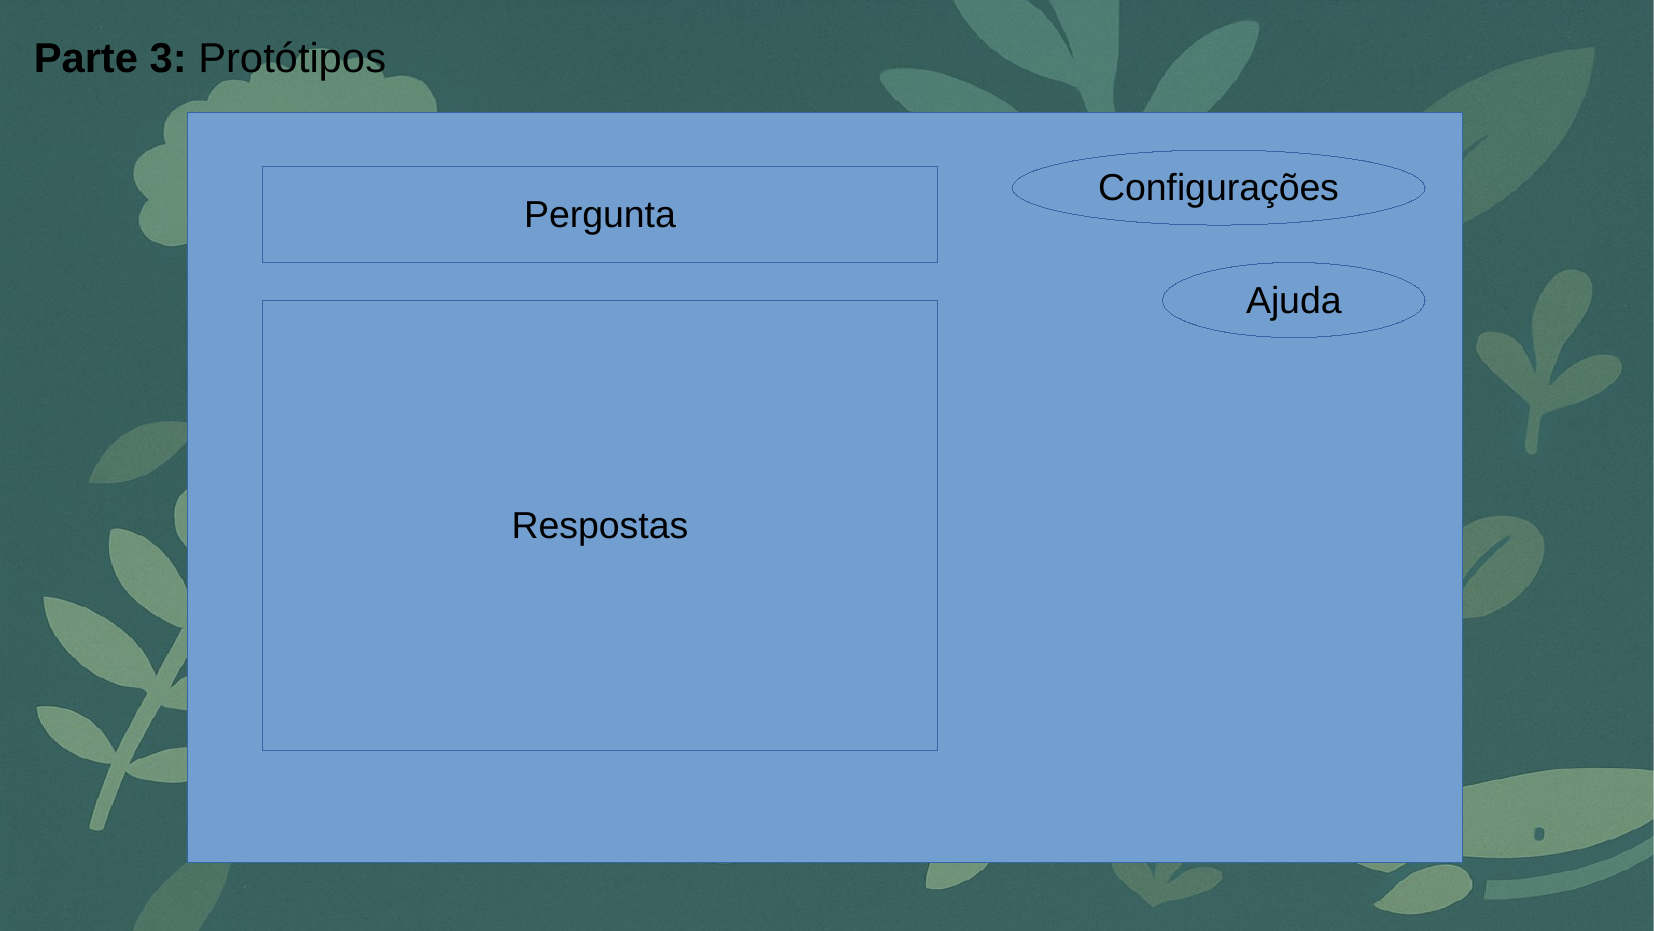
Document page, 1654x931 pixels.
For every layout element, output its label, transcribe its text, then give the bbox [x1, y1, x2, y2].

text_box Respostas [262, 300, 938, 751]
subtitle Parte 3: Protótipos [0, 0, 901, 188]
text_box Ajuda [1162, 262, 1426, 338]
text_box Pergunta [262, 166, 938, 263]
picture [0, 0, 1654, 931]
text_box [187, 112, 1463, 863]
text_box Configurações [1012, 150, 1426, 226]
